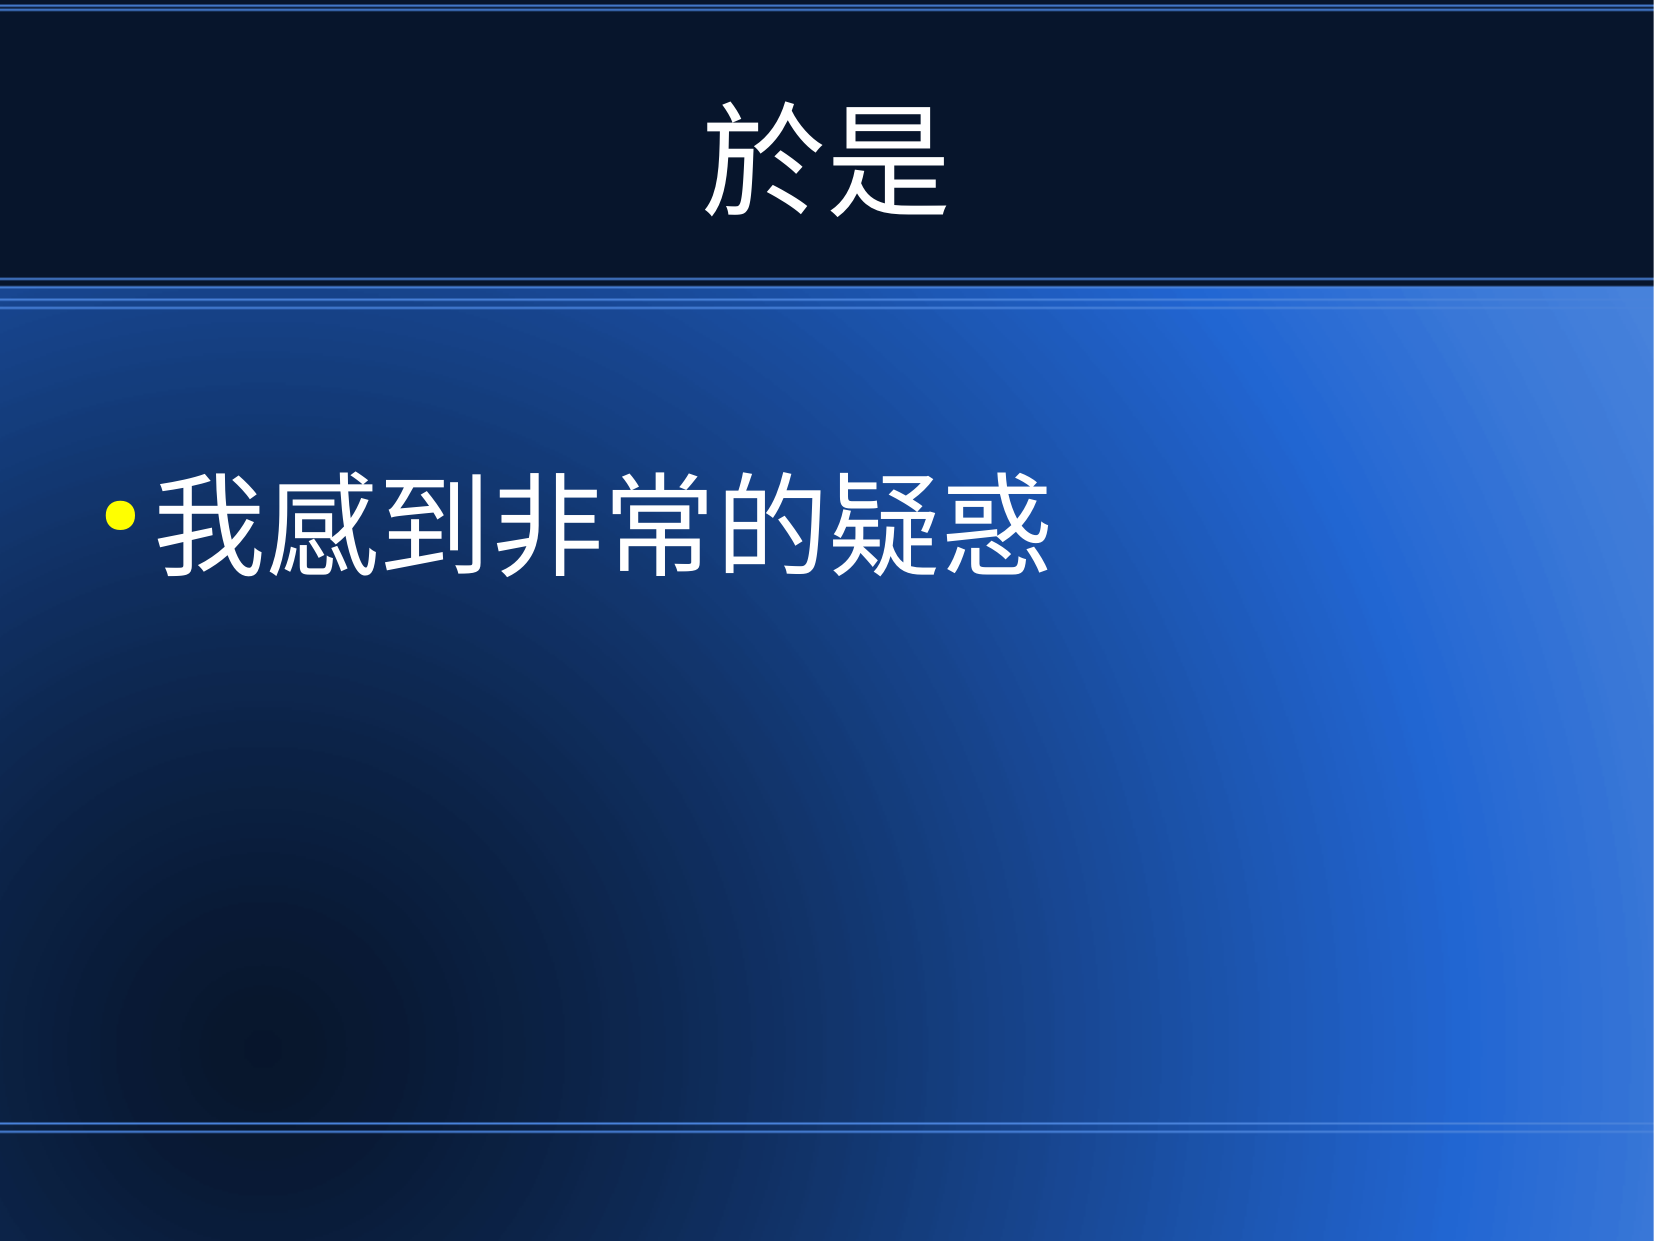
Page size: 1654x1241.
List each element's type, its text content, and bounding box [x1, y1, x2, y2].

list 我感到非常的疑惑 [82, 355, 1571, 1241]
title 於是 [82, 49, 1571, 257]
picture [0, 0, 1654, 1241]
